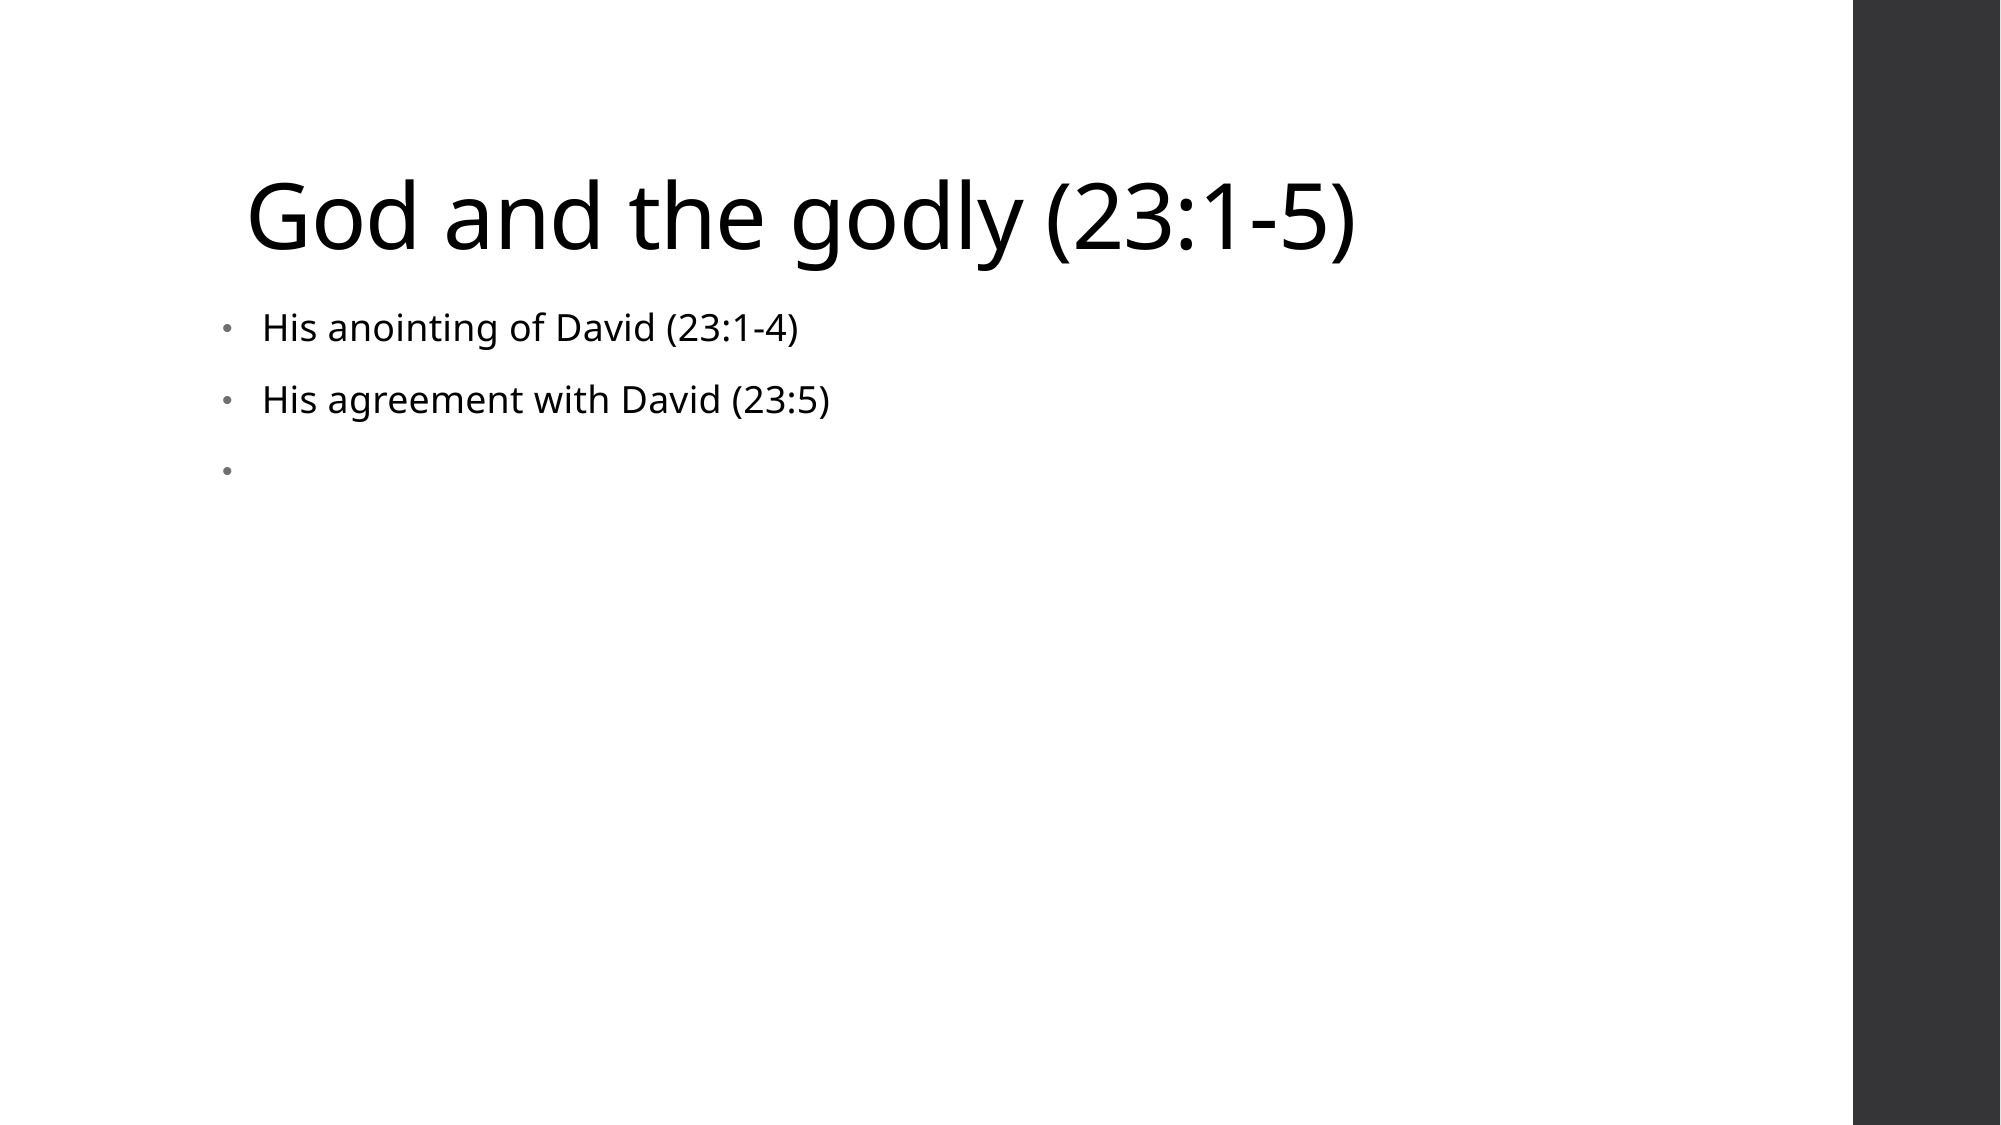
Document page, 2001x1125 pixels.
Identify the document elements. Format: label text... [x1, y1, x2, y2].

list His anointing of David (23:1-4) His agreement with David (23:5) [206, 299, 1617, 1014]
title God and the godly (23:1-5) [206, 60, 1797, 278]
